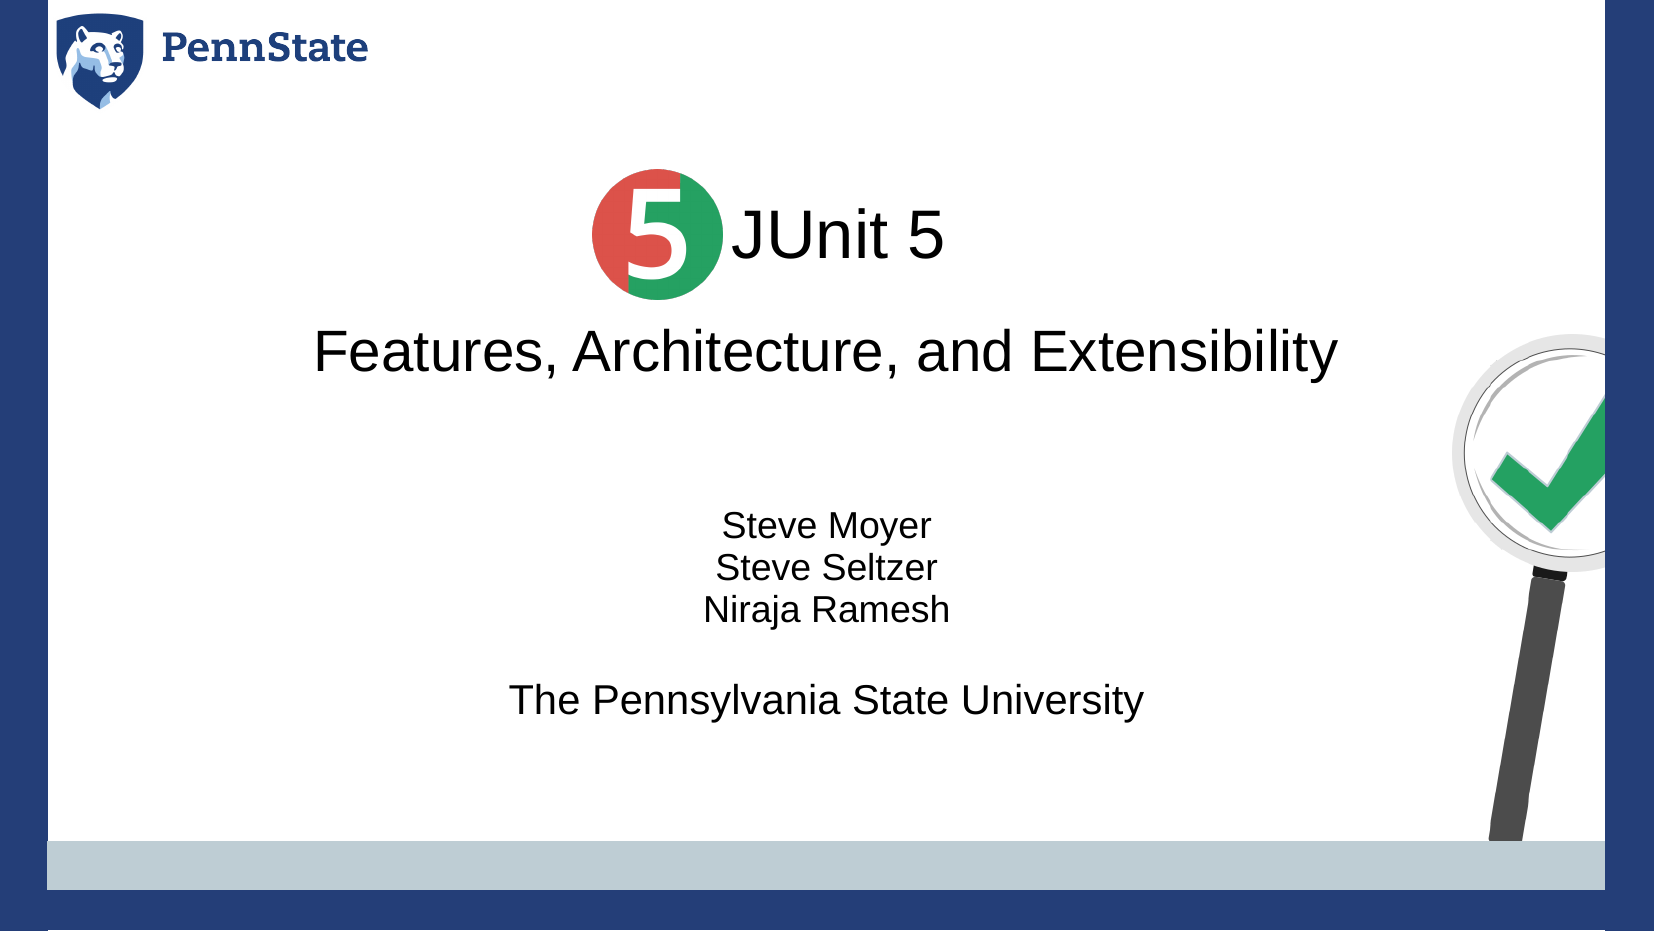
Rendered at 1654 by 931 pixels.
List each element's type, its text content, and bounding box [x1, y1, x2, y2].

subtitle Steve Moyer Steve Seltzer Niraja Ramesh The Pennsylvania State University [436, 498, 1218, 777]
title JUnit 5 [723, 187, 1045, 282]
title Features, Architecture, and Extensibility [282, 286, 1372, 417]
picture [1452, 334, 1605, 841]
picture [592, 169, 723, 300]
picture [48, 0, 411, 152]
